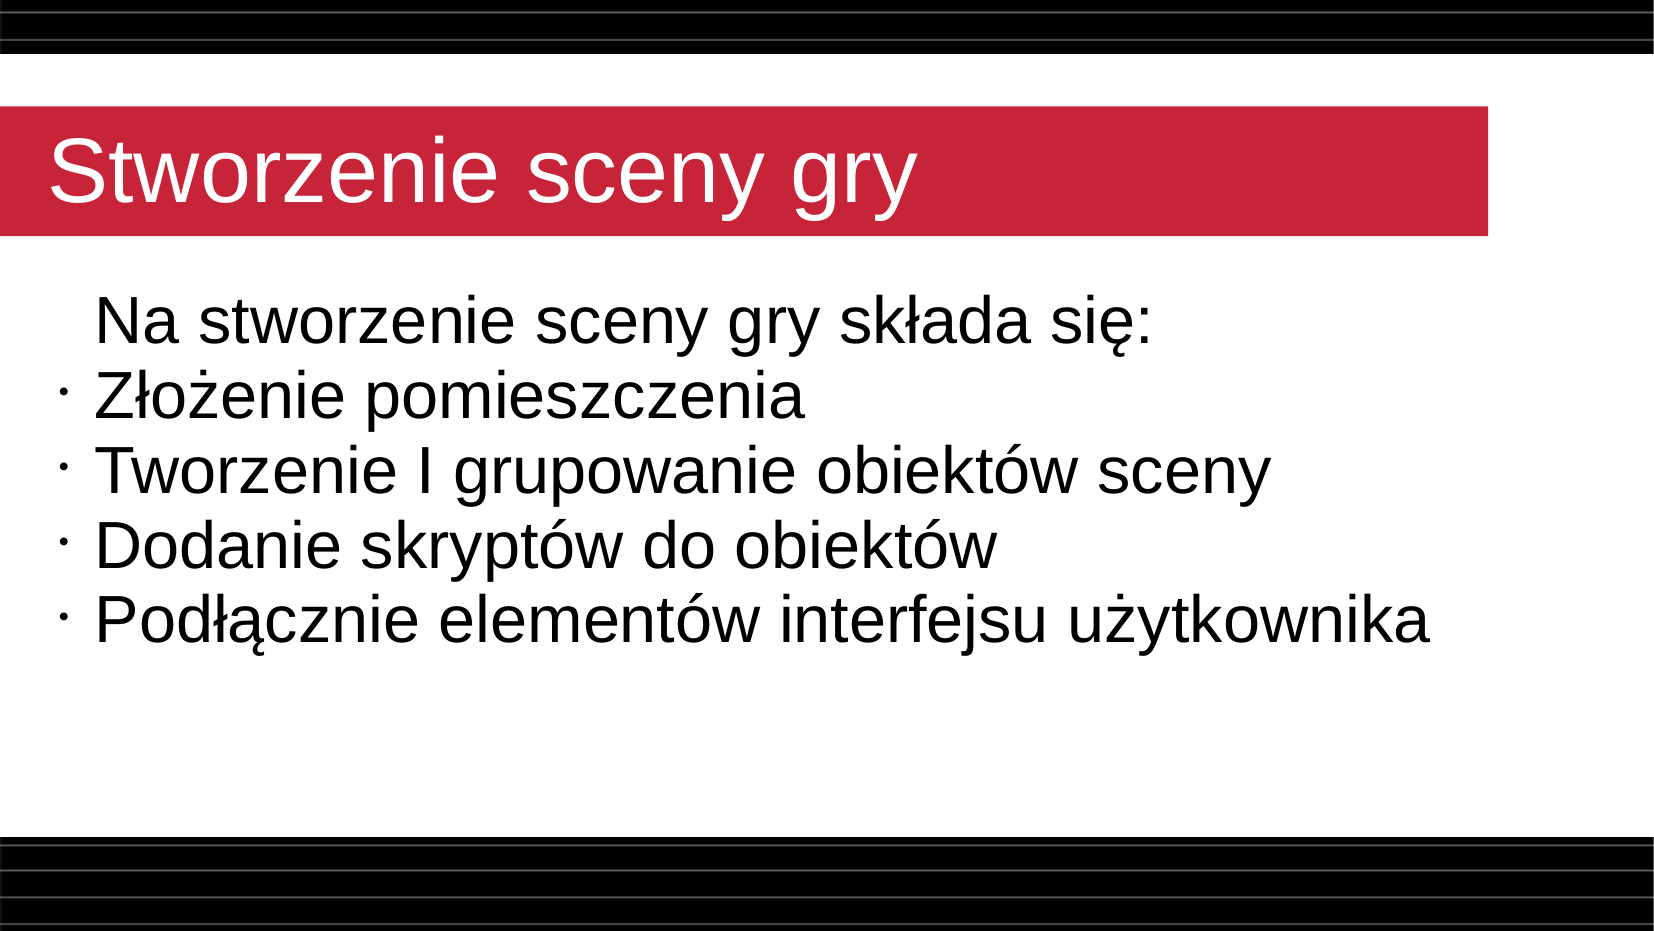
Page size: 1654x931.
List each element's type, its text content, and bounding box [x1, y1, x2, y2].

picture [0, 837, 1654, 931]
subtitle Na stworzenie sceny gry składa się: Złożenie pomieszczenia Tworzenie I grupowanie obiektów sceny Dodanie skryptów do obiektów Podłącznie elementów interfejsu użytkownika [59, 283, 1489, 804]
picture [0, 0, 1654, 54]
title Stworzenie sceny gry [0, 106, 1489, 237]
